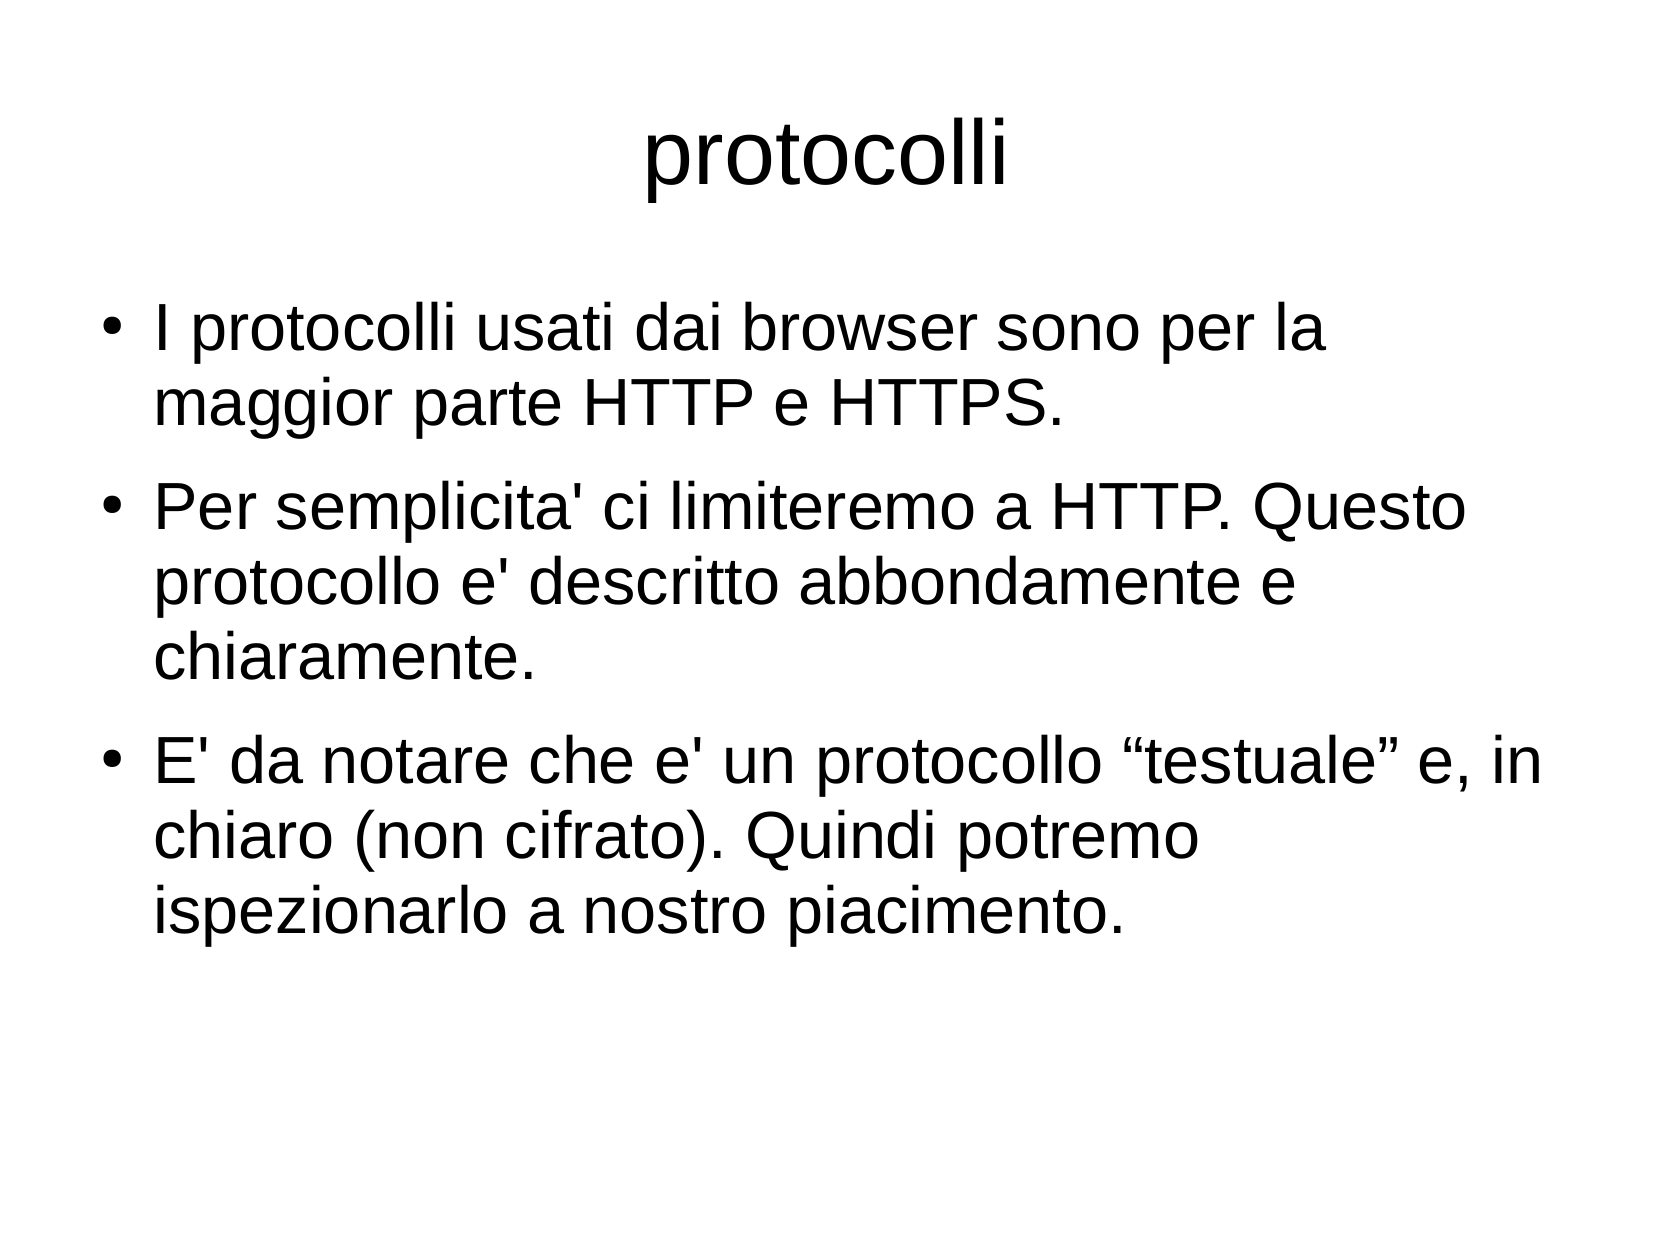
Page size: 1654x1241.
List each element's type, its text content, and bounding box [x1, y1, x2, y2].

title protocolli [82, 49, 1571, 257]
list I protocolli usati dai browser sono per la maggior parte HTTP e HTTPS. Per semplicita' ci limiteremo a HTTP. Questo protocollo e' descritto abbondamente e chiaramente. E' da notare che e' un protocollo “testuale” e, in chiaro (non cifrato). Quindi potremo ispezionarlo a nostro piacimento. [82, 290, 1571, 1010]
